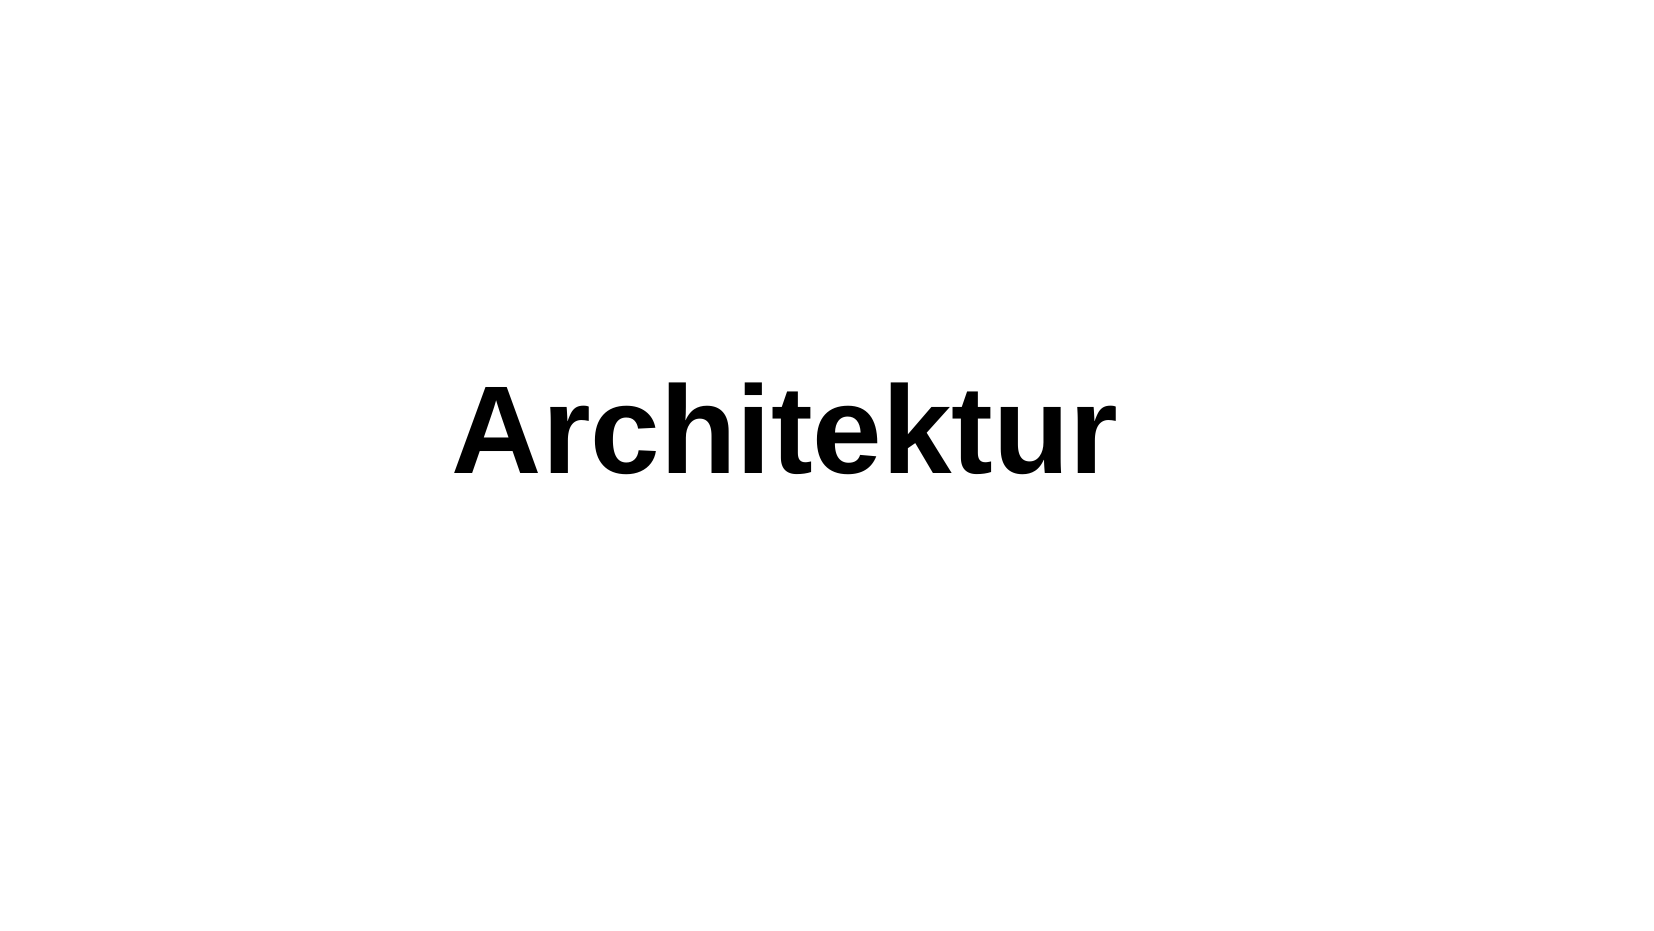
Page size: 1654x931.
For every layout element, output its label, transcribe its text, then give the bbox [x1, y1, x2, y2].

text_box Architektur [437, 212, 1642, 620]
